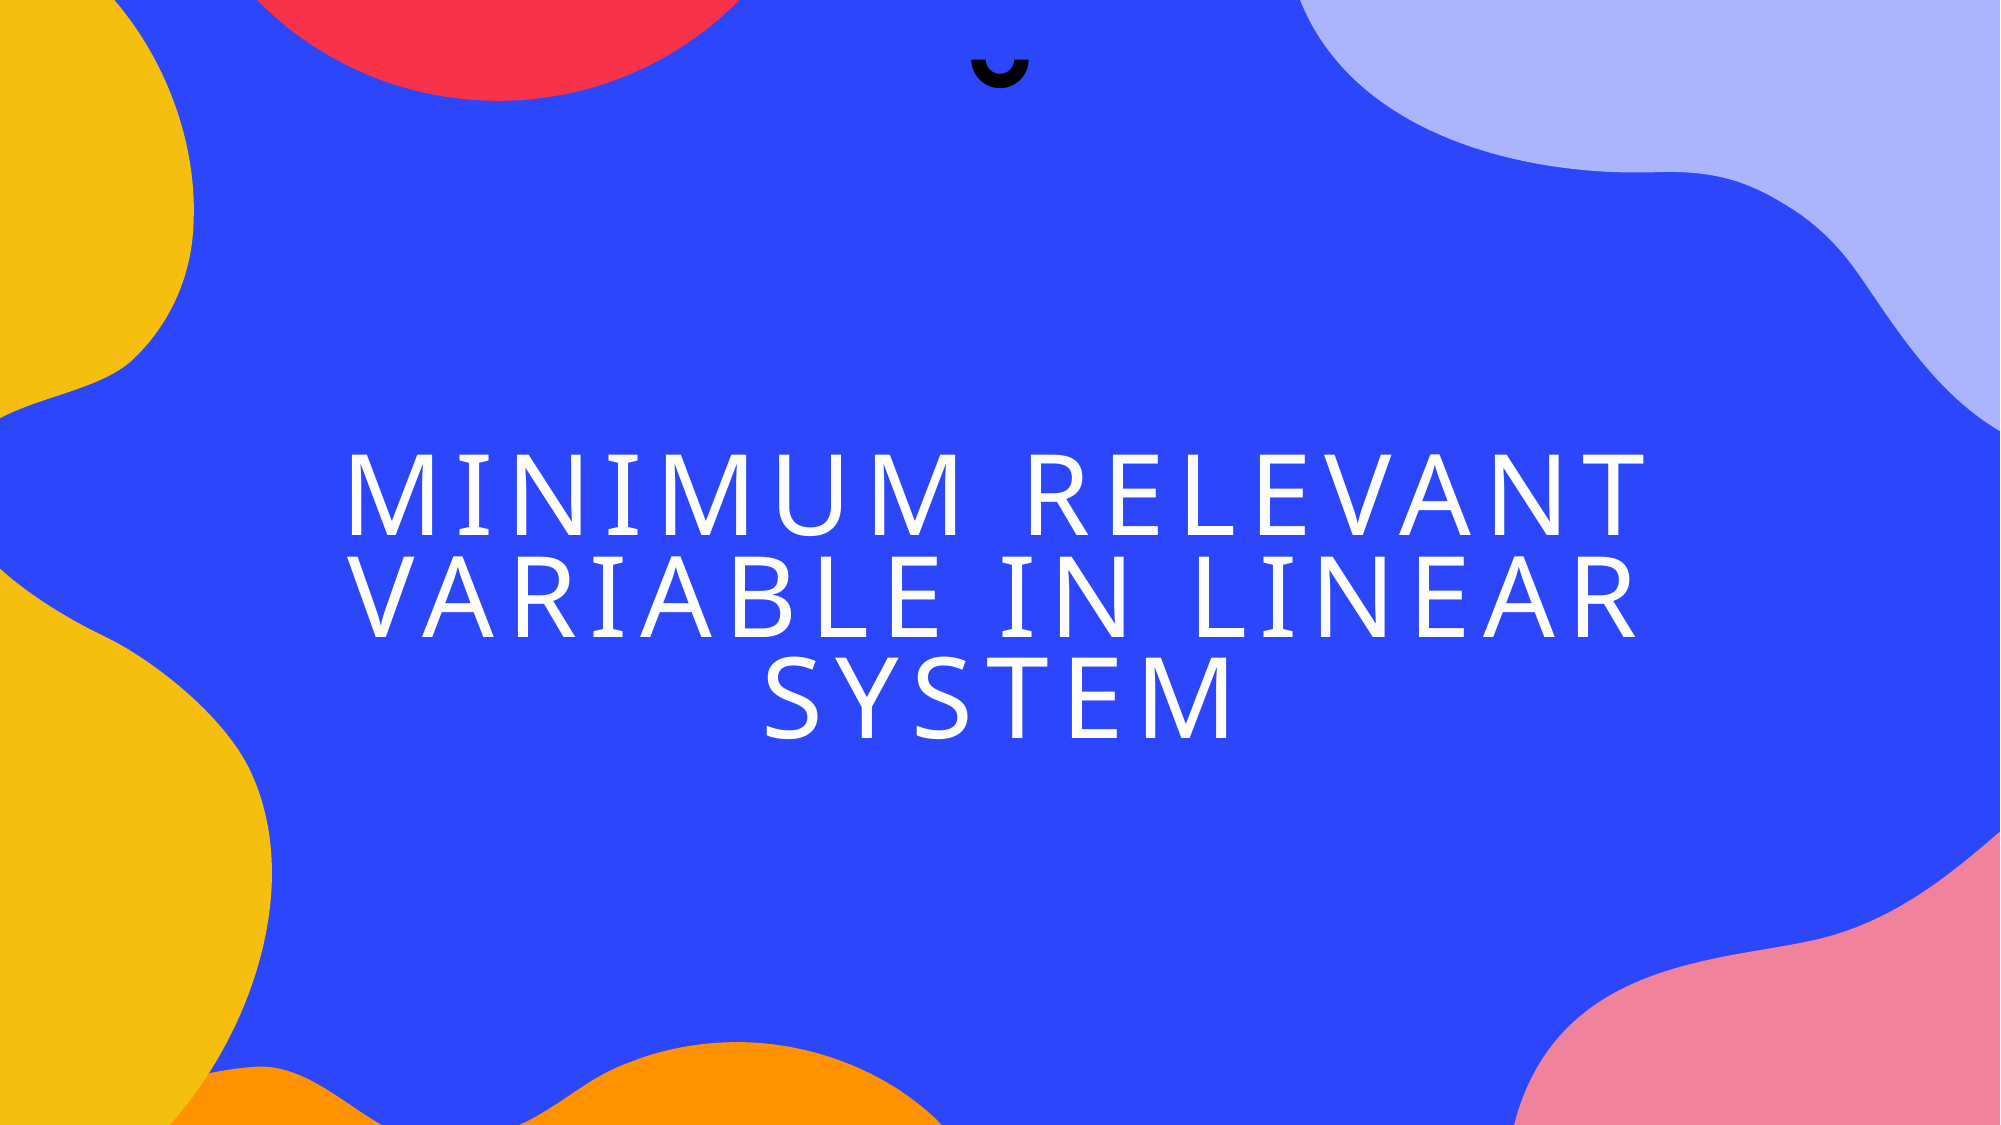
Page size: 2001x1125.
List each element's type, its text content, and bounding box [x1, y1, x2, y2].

title Minimum relevant variable in linear system [150, 239, 1850, 974]
